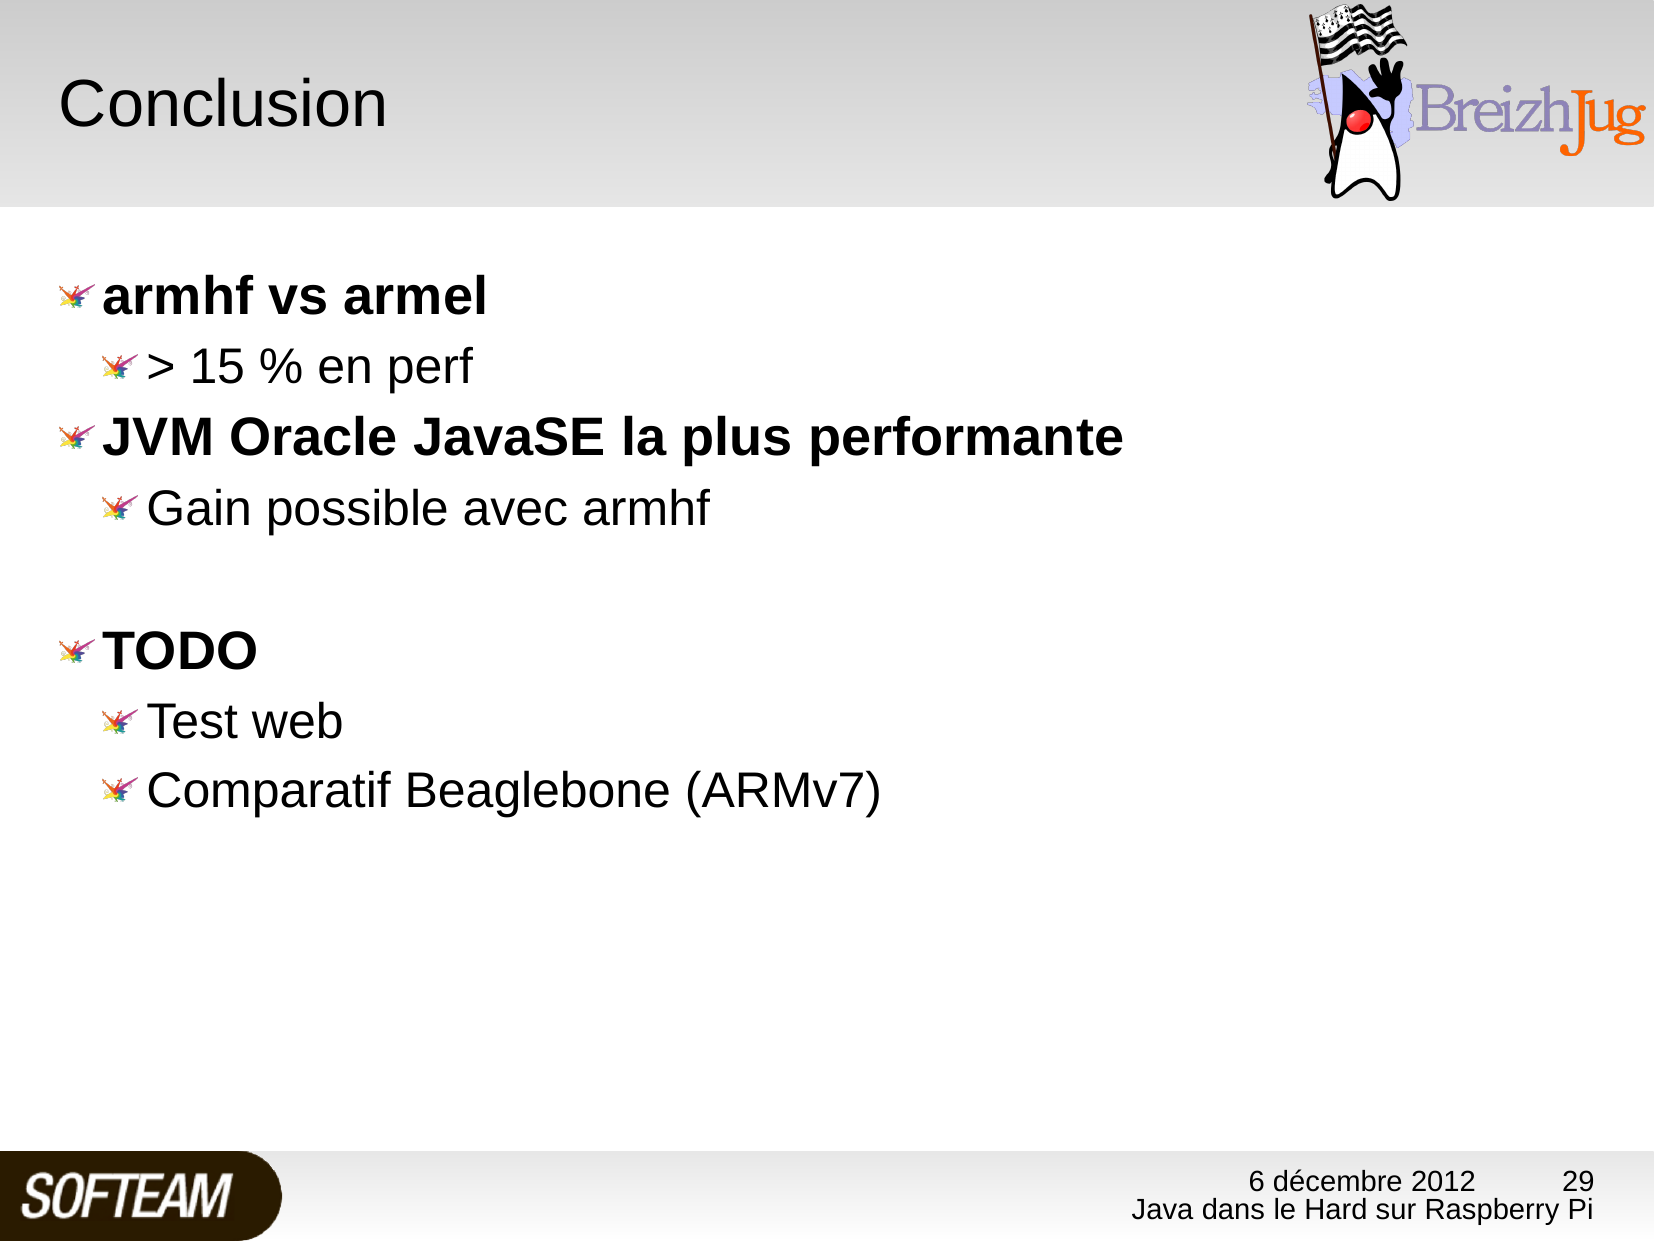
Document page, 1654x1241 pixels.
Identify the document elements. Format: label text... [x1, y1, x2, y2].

title Conclusion [59, 29, 1359, 178]
list armhf vs armel > 15 % en perf JVM Oracle JavaSE la plus performante Gain possible avec armhf TODO Test web Comparatif Beaglebone (ARMv7) [59, 265, 1595, 1123]
picture [1299, 0, 1654, 206]
picture [0, 1151, 286, 1241]
